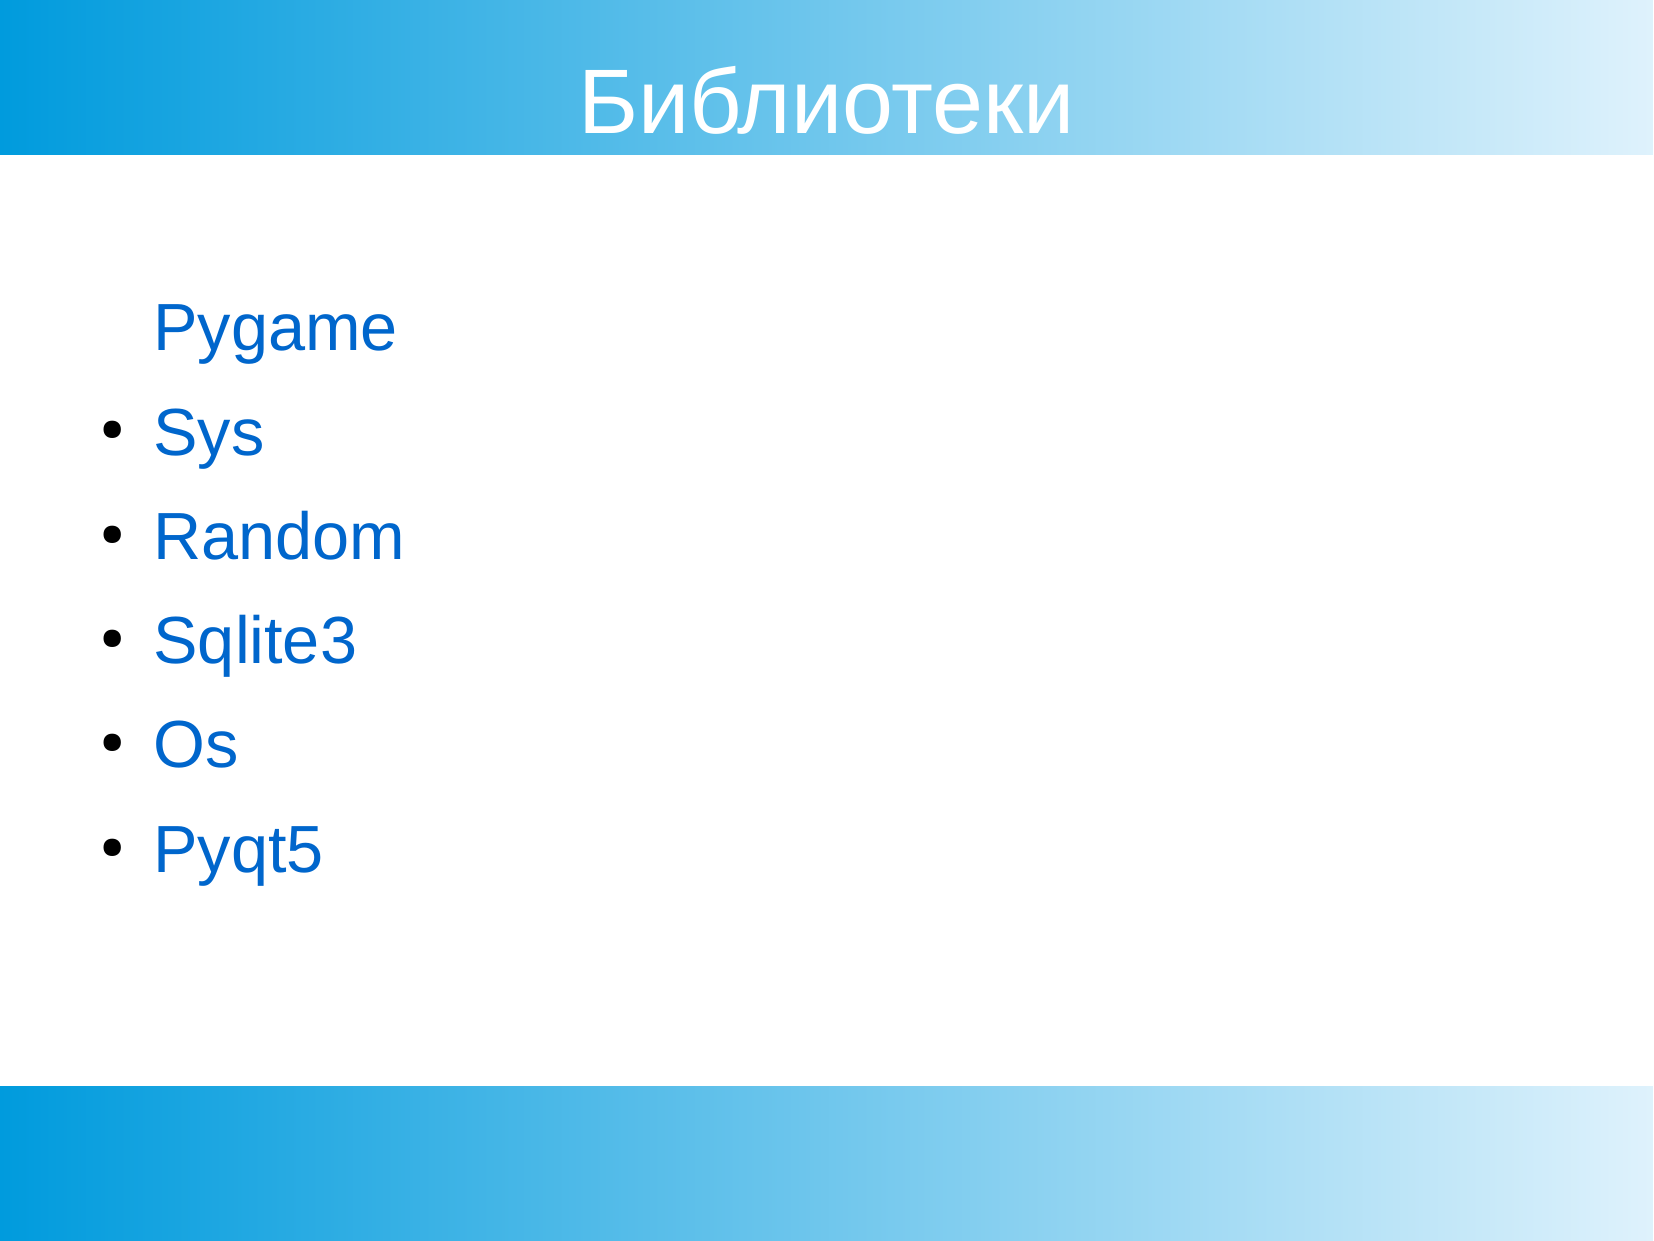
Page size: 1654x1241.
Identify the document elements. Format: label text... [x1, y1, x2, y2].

title Библиотеки [82, 49, 1571, 155]
list Pygame Sys Random Sqlite3 Os Pyqt5 [82, 290, 1571, 1010]
